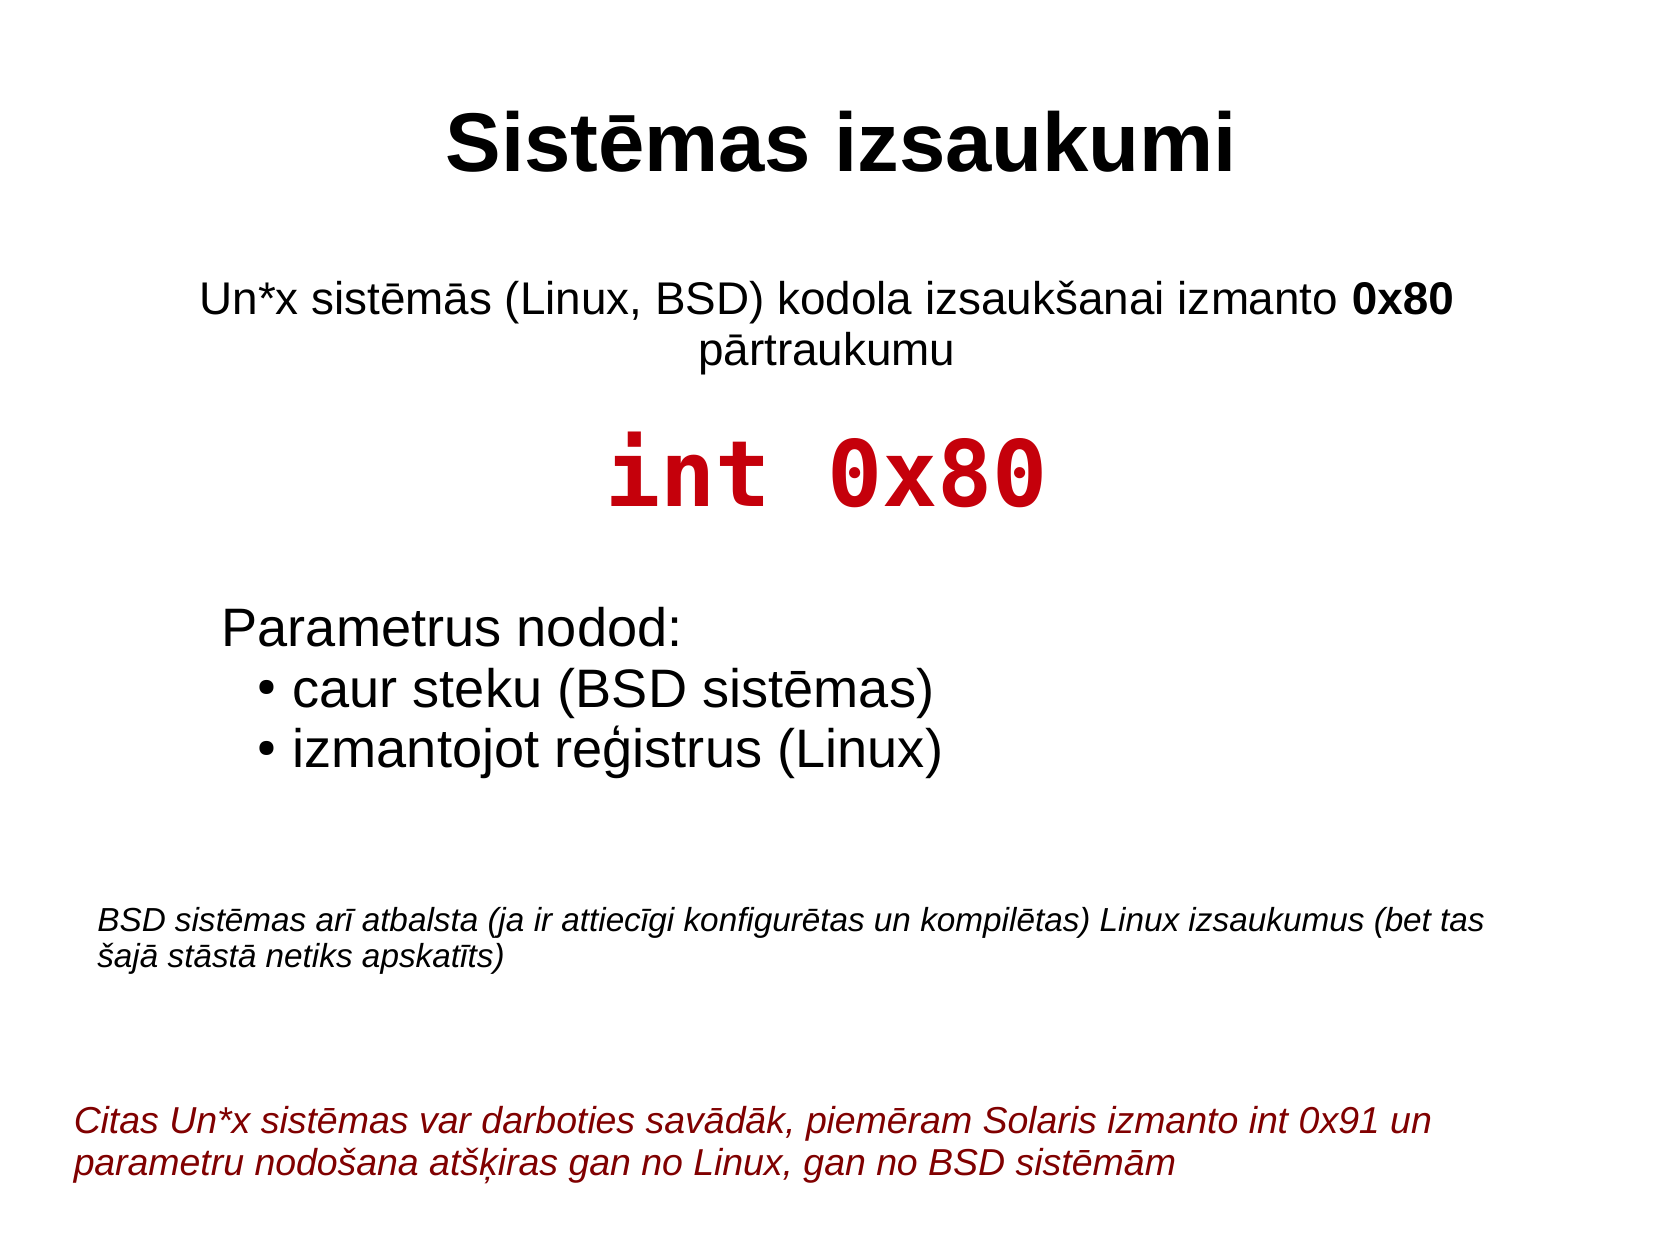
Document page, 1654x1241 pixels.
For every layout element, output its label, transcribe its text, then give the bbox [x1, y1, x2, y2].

text_box Citas Un*x sistēmas var darboties savādāk, piemēram Solaris izmanto int 0x91 un parametru nodošana atšķiras gan no Linux, gan no BSD sistēmām [59, 1092, 1625, 1192]
text_box BSD sistēmas arī atbalsta (ja ir attiecīgi konfigurētas un kompilētas) Linux izsaukumus (bet tas šajā stāstā netiks apskatīts) [82, 893, 1553, 983]
text_box Parametrus nodod: caur steku (BSD sistēmas) izmantojot reģistrus (Linux) [206, 590, 1034, 787]
text_box Sistēmas izsaukumi [118, 88, 1565, 197]
text_box Un*x sistēmās (Linux, BSD) kodola izsaukšanai izmanto 0x80 pārtraukumu [118, 265, 1536, 384]
text_box int 0x80 [531, 414, 1123, 536]
